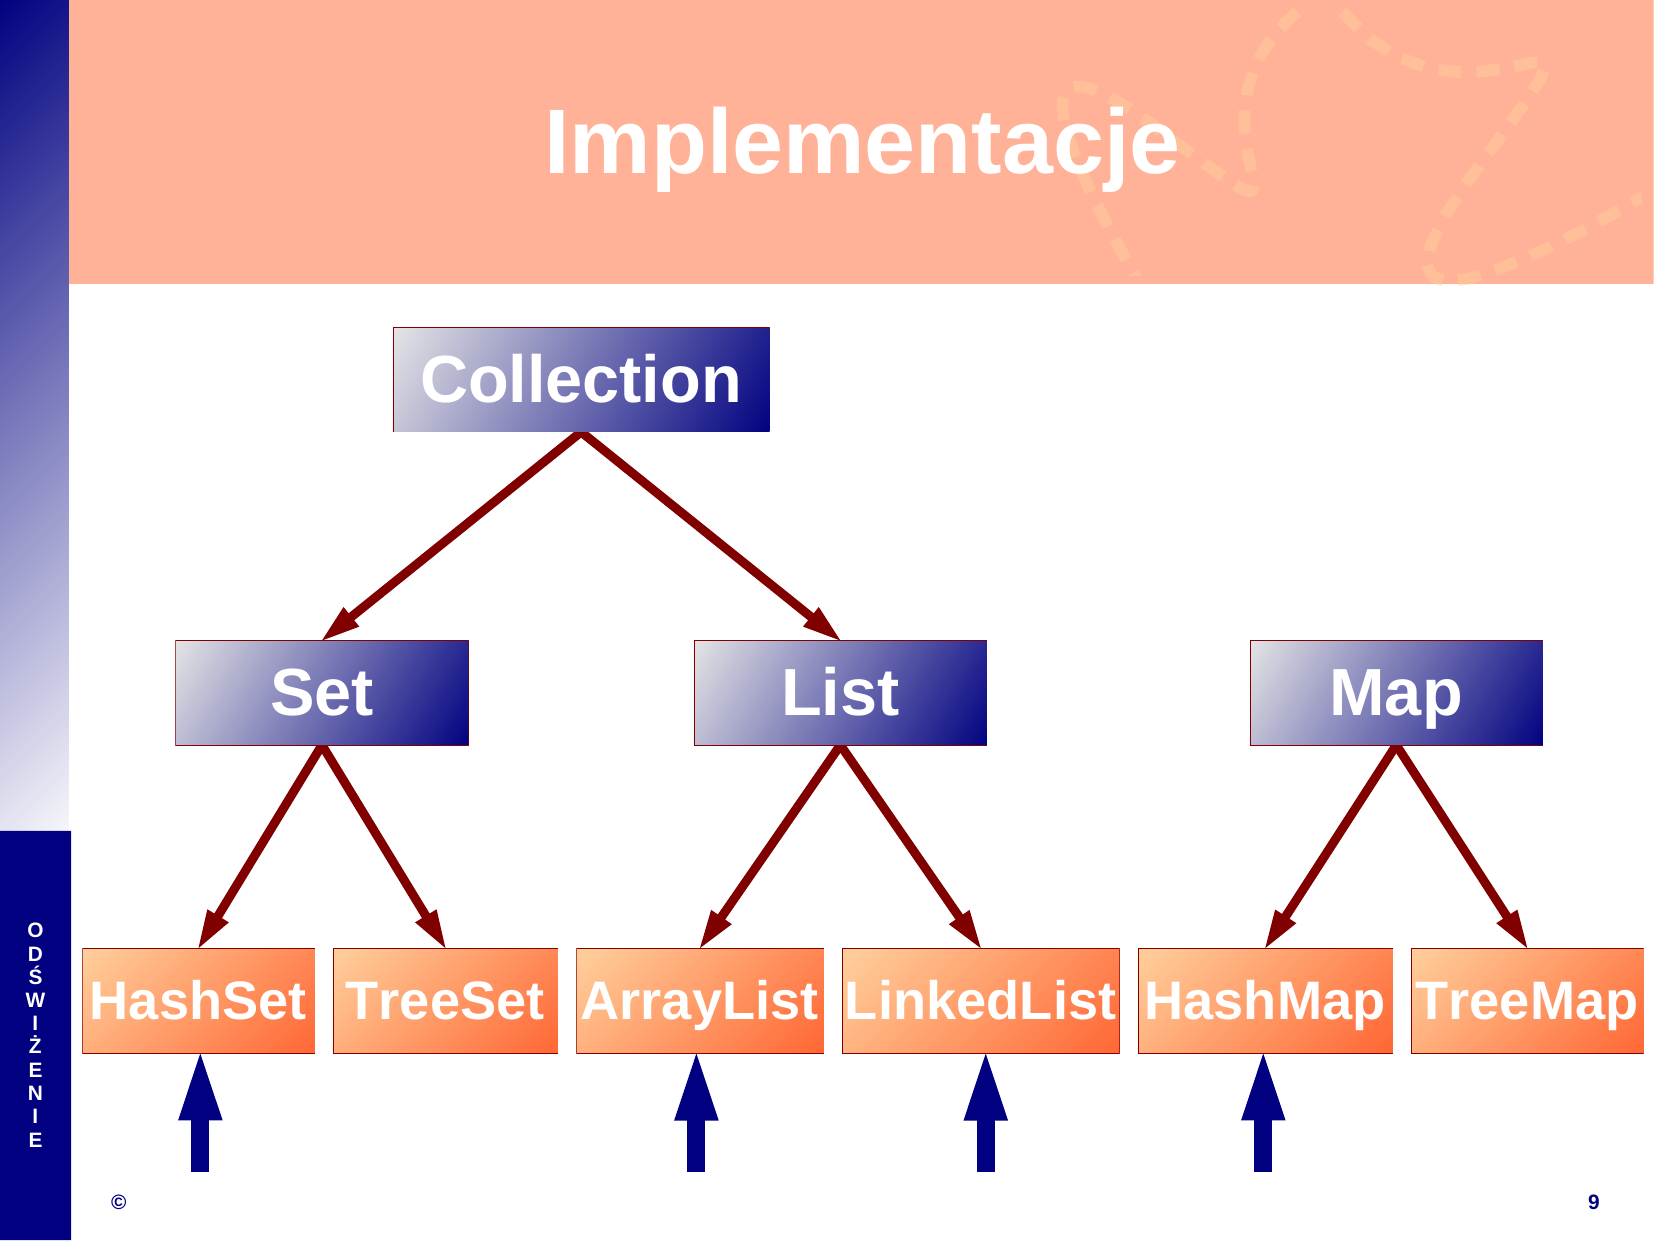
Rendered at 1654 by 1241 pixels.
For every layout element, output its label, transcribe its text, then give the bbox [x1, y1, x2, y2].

text_box Set [175, 640, 469, 746]
text_box Map [1249, 640, 1543, 746]
text_box LinkedList [842, 948, 1120, 1054]
text_box HashMap [1137, 948, 1393, 1054]
text_box List [693, 640, 987, 746]
text_box O D Ś W I Ż E N I E [0, 830, 71, 1241]
title Implementacje [72, 37, 1654, 246]
text_box ArrayList [576, 948, 824, 1054]
text_box Collection [392, 327, 770, 432]
text_box TreeMap [1411, 948, 1644, 1054]
text_box TreeSet [332, 948, 558, 1054]
text_box HashSet [82, 948, 315, 1054]
